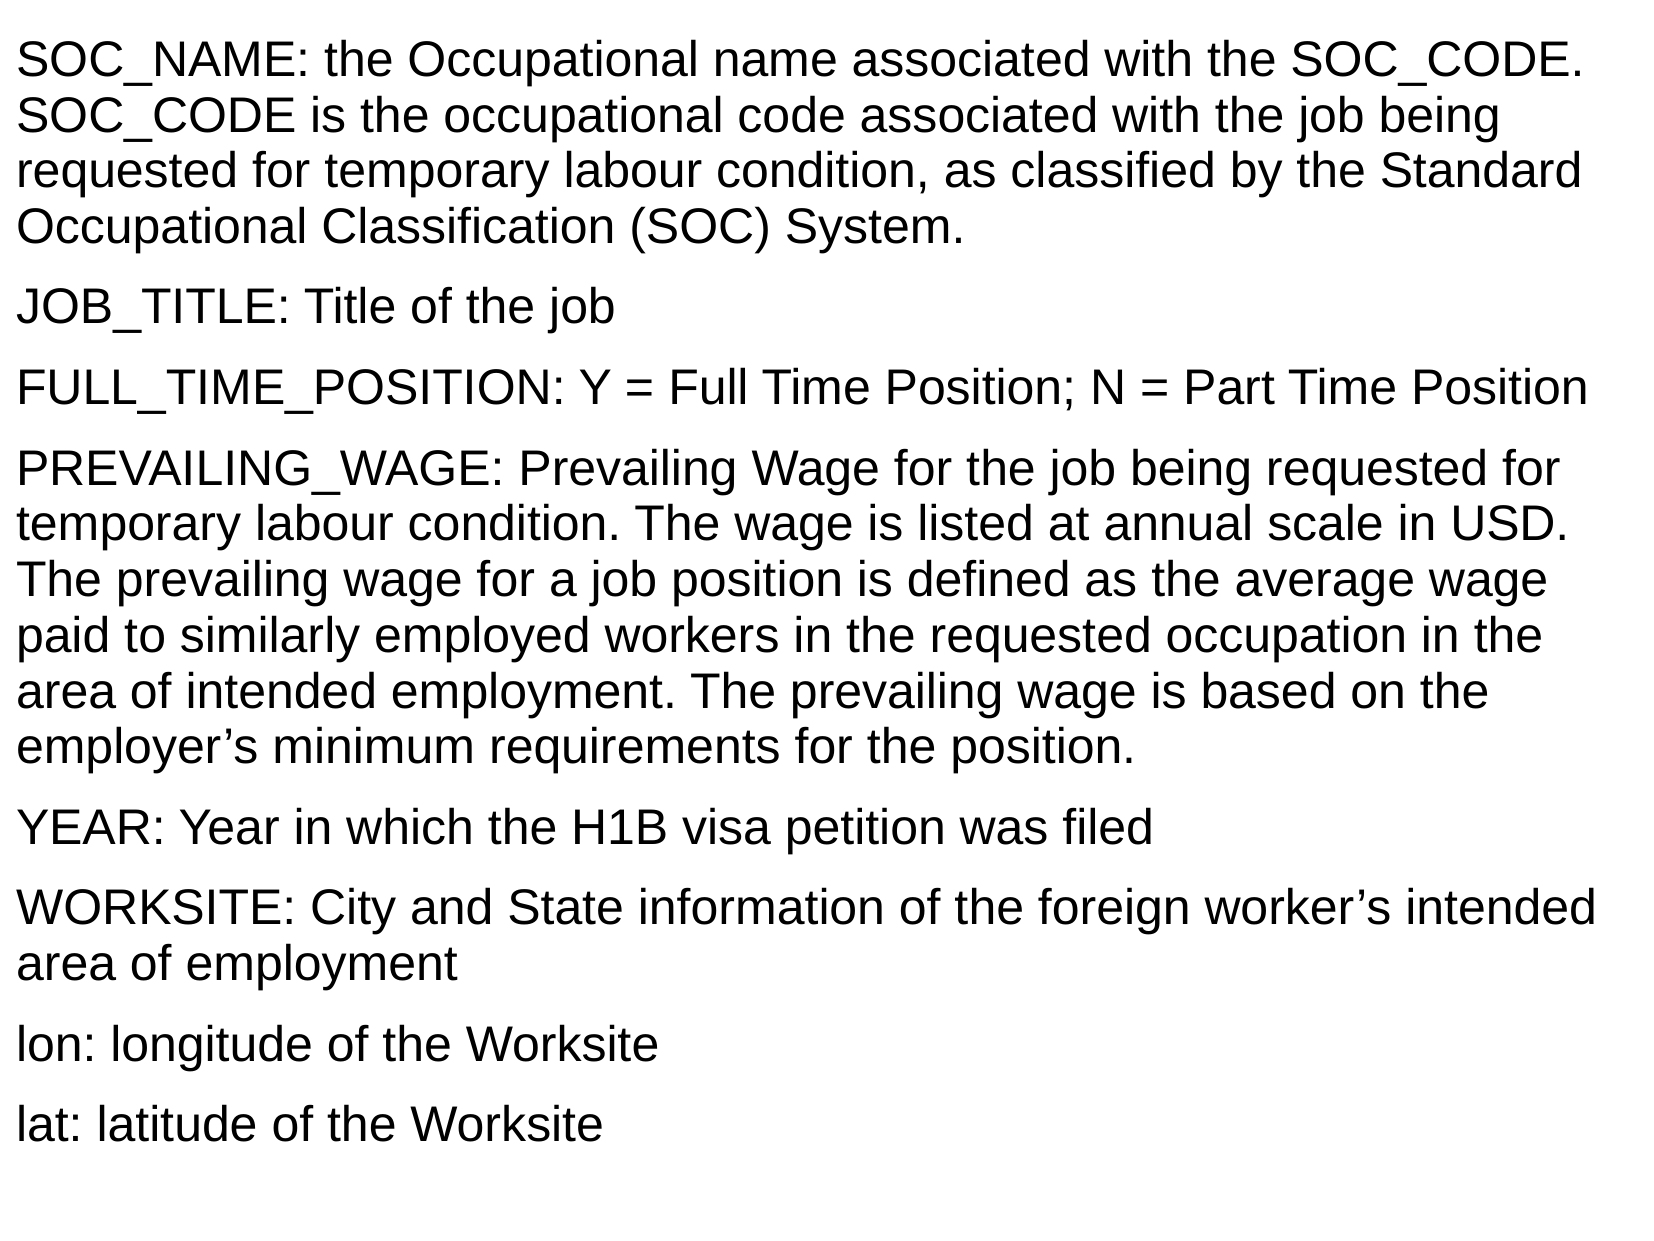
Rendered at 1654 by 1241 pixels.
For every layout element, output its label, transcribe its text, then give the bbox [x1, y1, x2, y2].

text_box SOC_NAME: the Occupational name associated with the SOC_CODE. SOC_CODE is the occupational code associated with the job being requested for temporary labour condition, as classified by the Standard Occupational Classification (SOC) System. JOB_TITLE: Title of the job FULL_TIME_POSITION: Y = Full Time Position; N = Part Time Position PREVAILING_WAGE: Prevailing Wage for the job being requested for temporary labour condition. The wage is listed at annual scale in USD. The prevailing wage for a job position is defined as the average wage paid to similarly employed workers in the requested occupation in the area of intended employment. The prevailing wage is based on the employer’s minimum requirements for the position. YEAR: Year in which the H1B visa petition was filed WORKSITE: City and State information of the foreign worker’s intended area of employment lon: longitude of the Worksite lat: latitude of the Worksite [1, 23, 1619, 1241]
